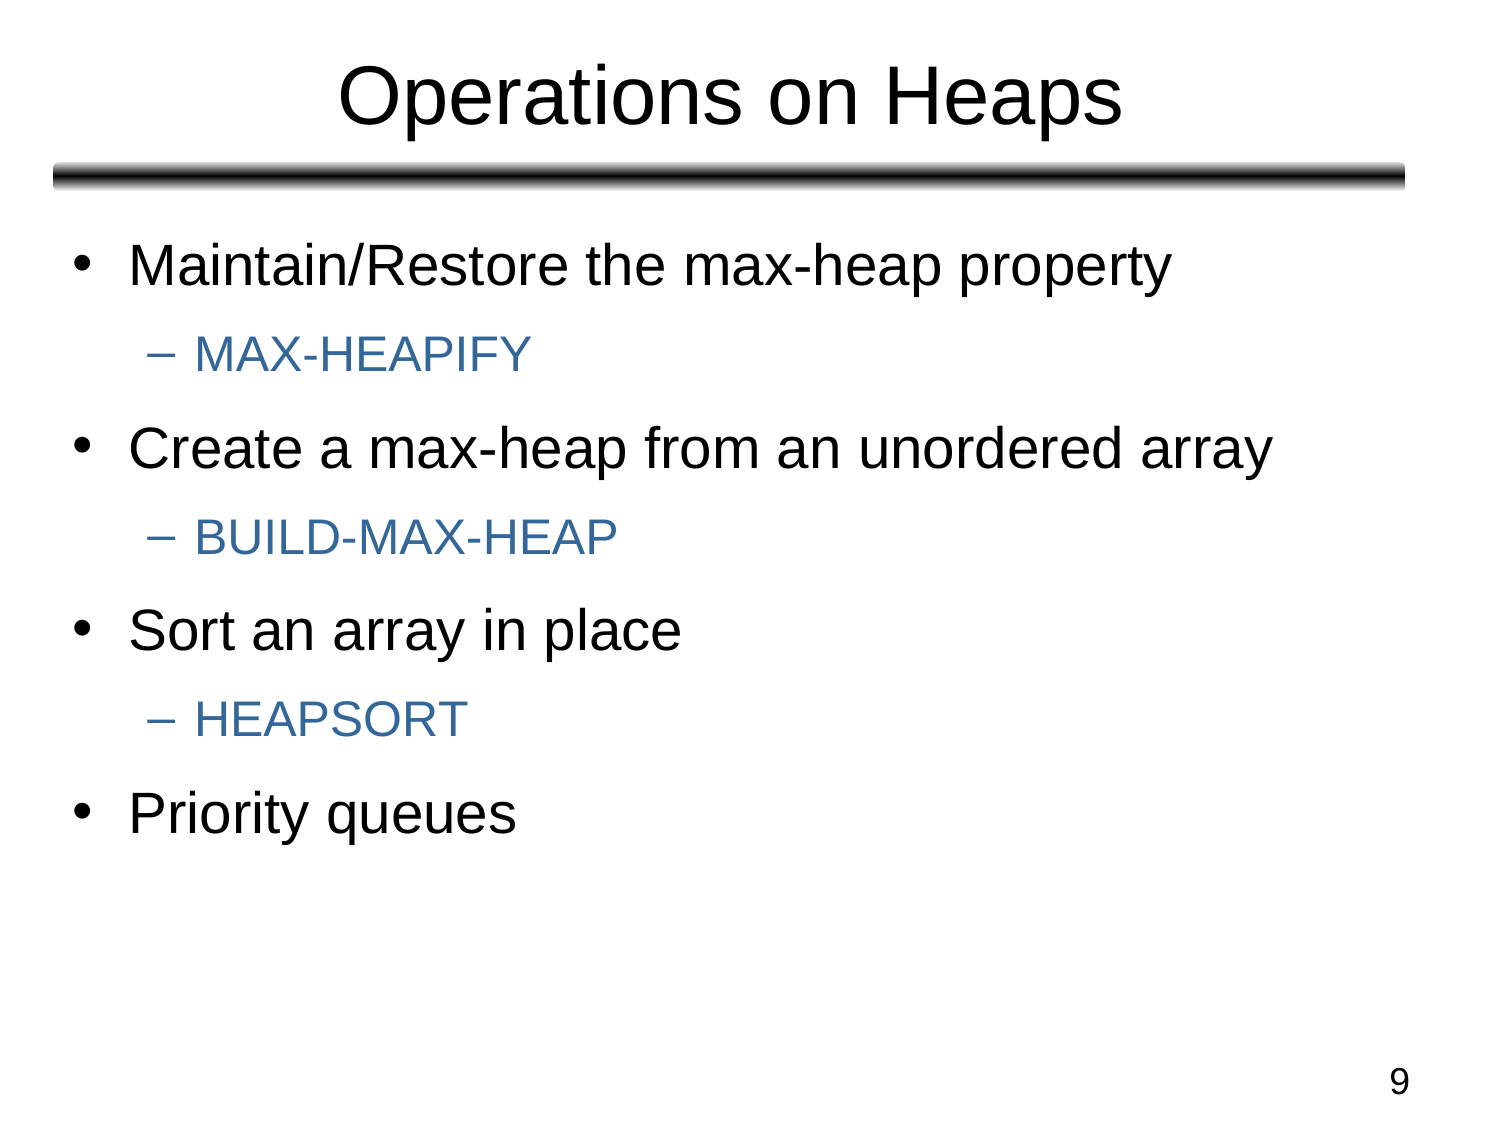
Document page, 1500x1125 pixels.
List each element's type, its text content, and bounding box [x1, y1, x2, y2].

title Operations on Heaps [55, 16, 1406, 166]
list Maintain/Restore the max-heap property MAX-HEAPIFY Create a max-heap from an unordered array BUILD-MAX-HEAP Sort an array in place HEAPSORT Priority queues [57, 205, 1408, 1075]
